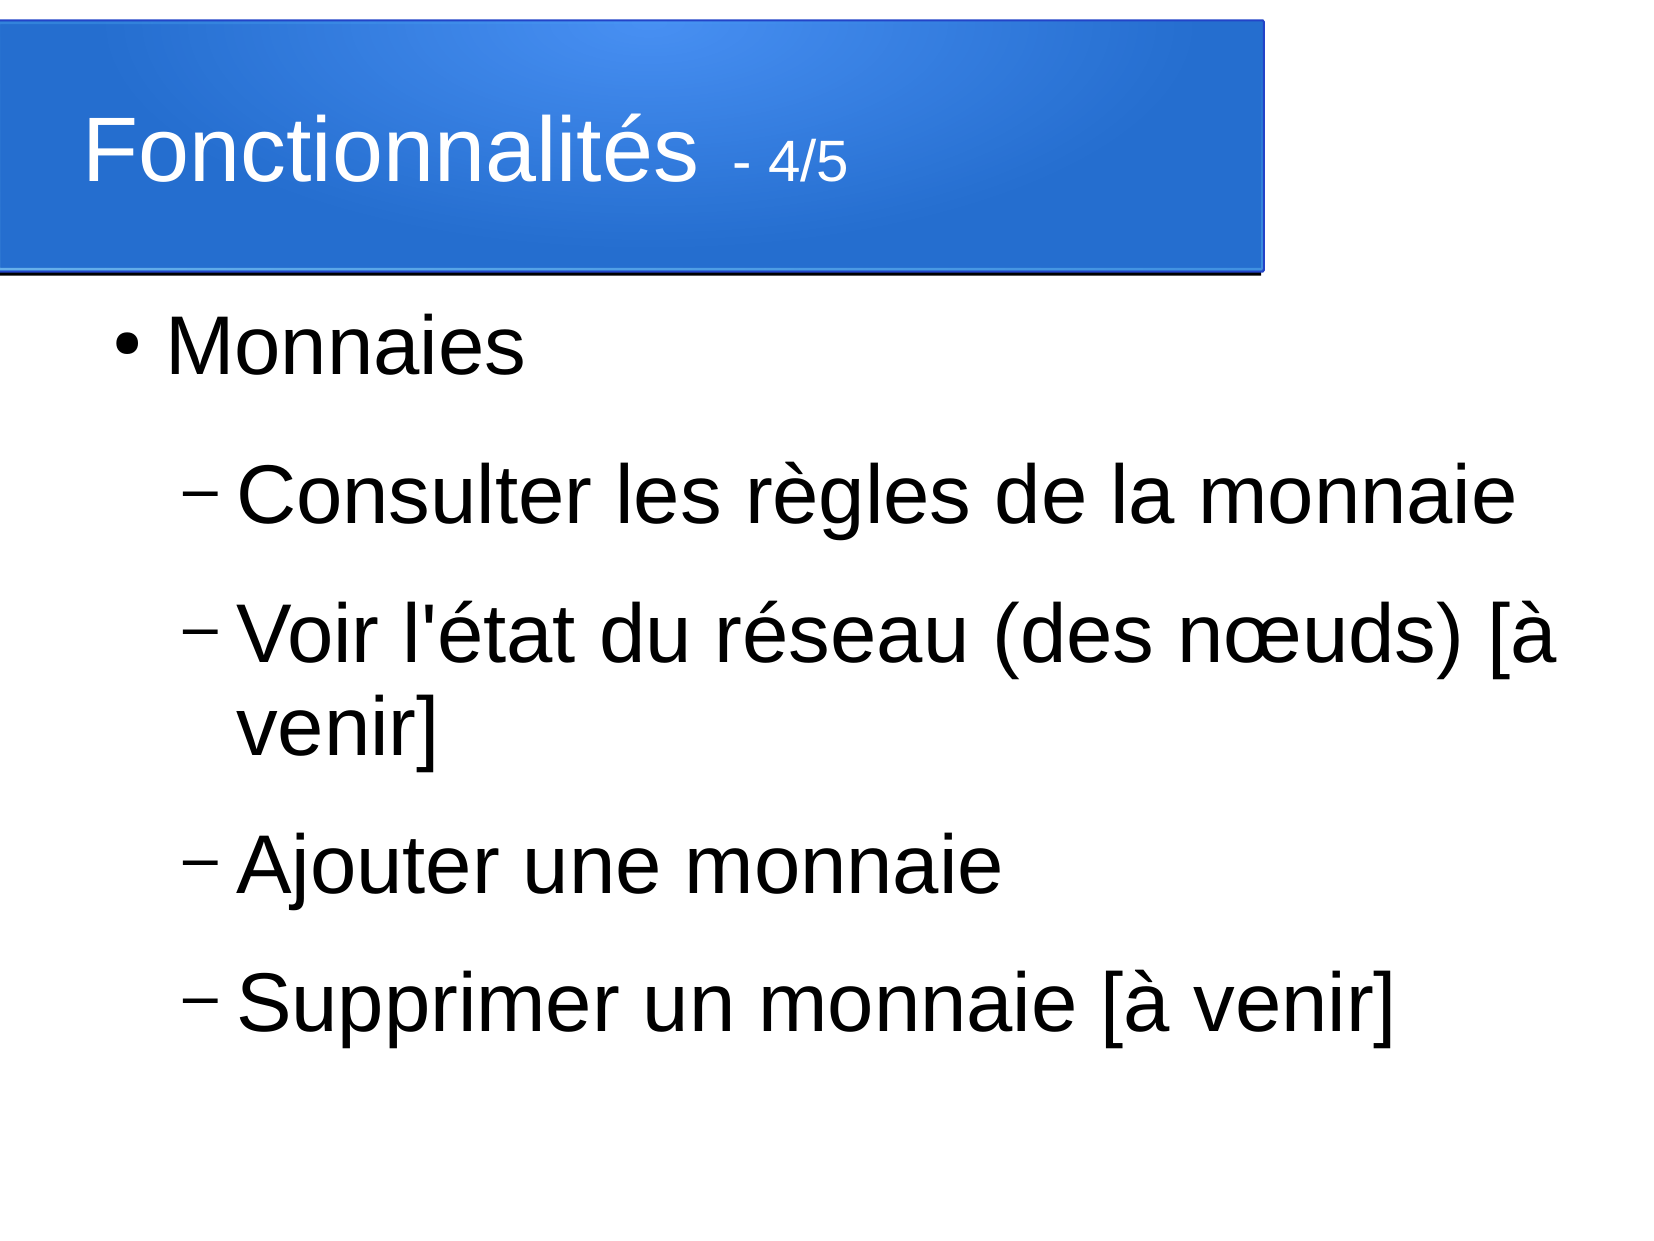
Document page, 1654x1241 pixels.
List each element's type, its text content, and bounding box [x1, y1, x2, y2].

list Monnaies Consulter les règles de la monnaie Voir l'état du réseau (des nœuds) [à venir] Ajouter une monnaie Supprimer un monnaie [à venir] [94, 299, 1571, 1099]
title Fonctionnalités - 4/5 [82, 47, 1235, 252]
